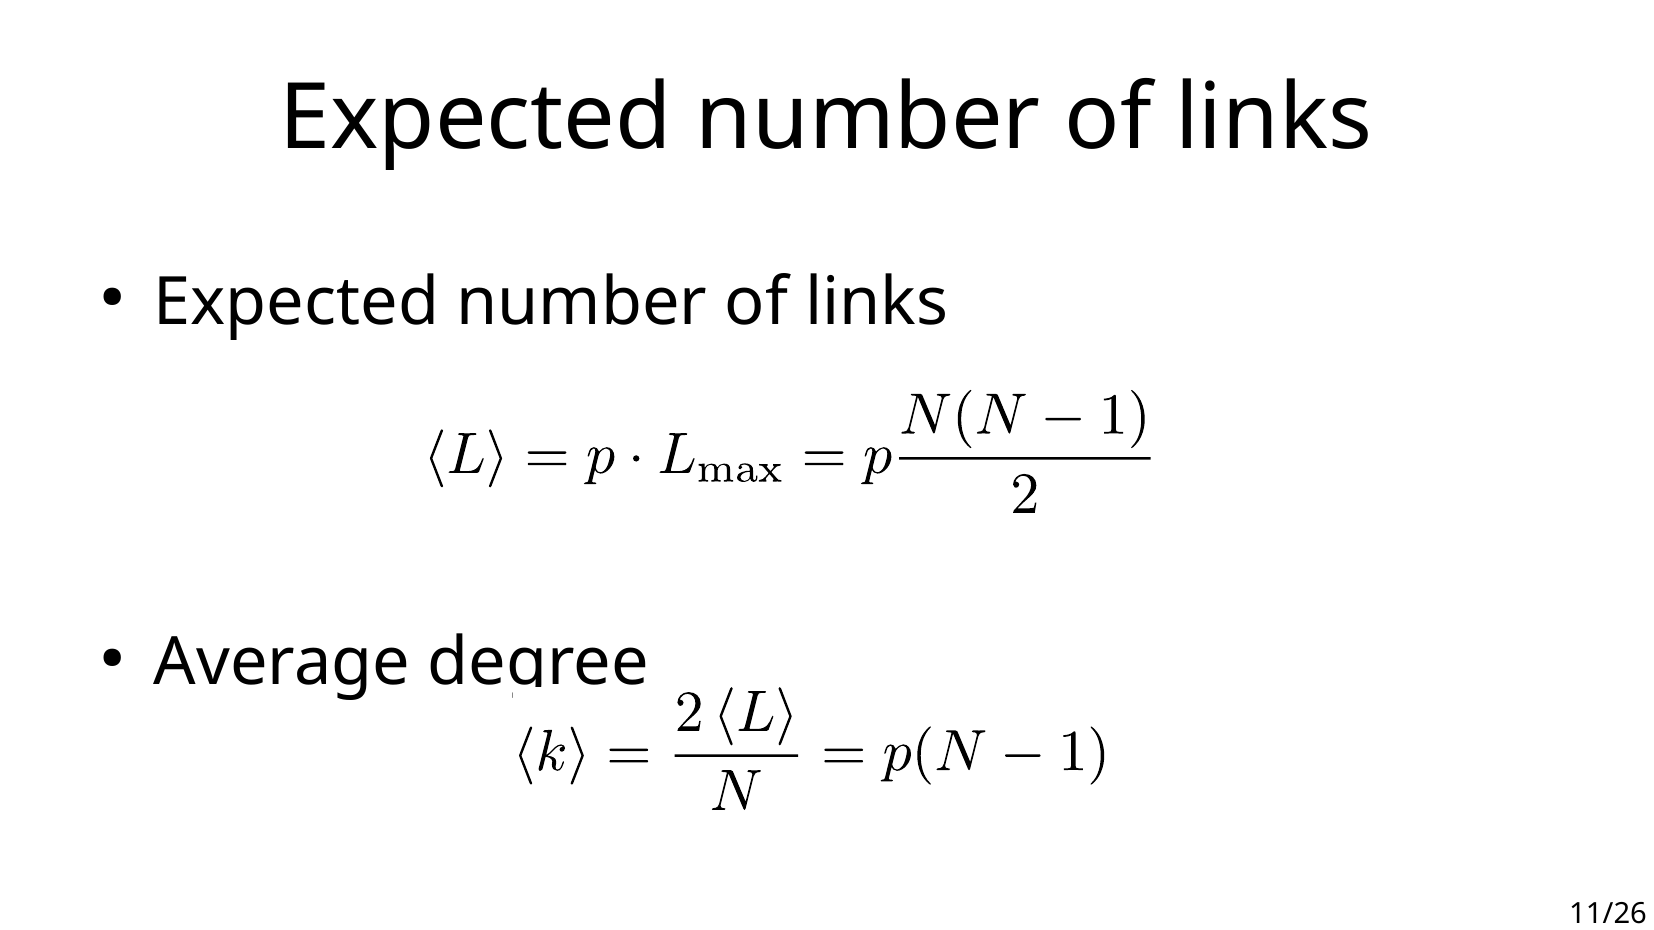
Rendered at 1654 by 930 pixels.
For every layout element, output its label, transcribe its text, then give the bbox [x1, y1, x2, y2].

text_box [512, 687, 1111, 811]
list Expected number of links Average degree [82, 252, 1571, 793]
text_box [423, 389, 1151, 513]
title Expected number of links [82, 1, 1571, 225]
